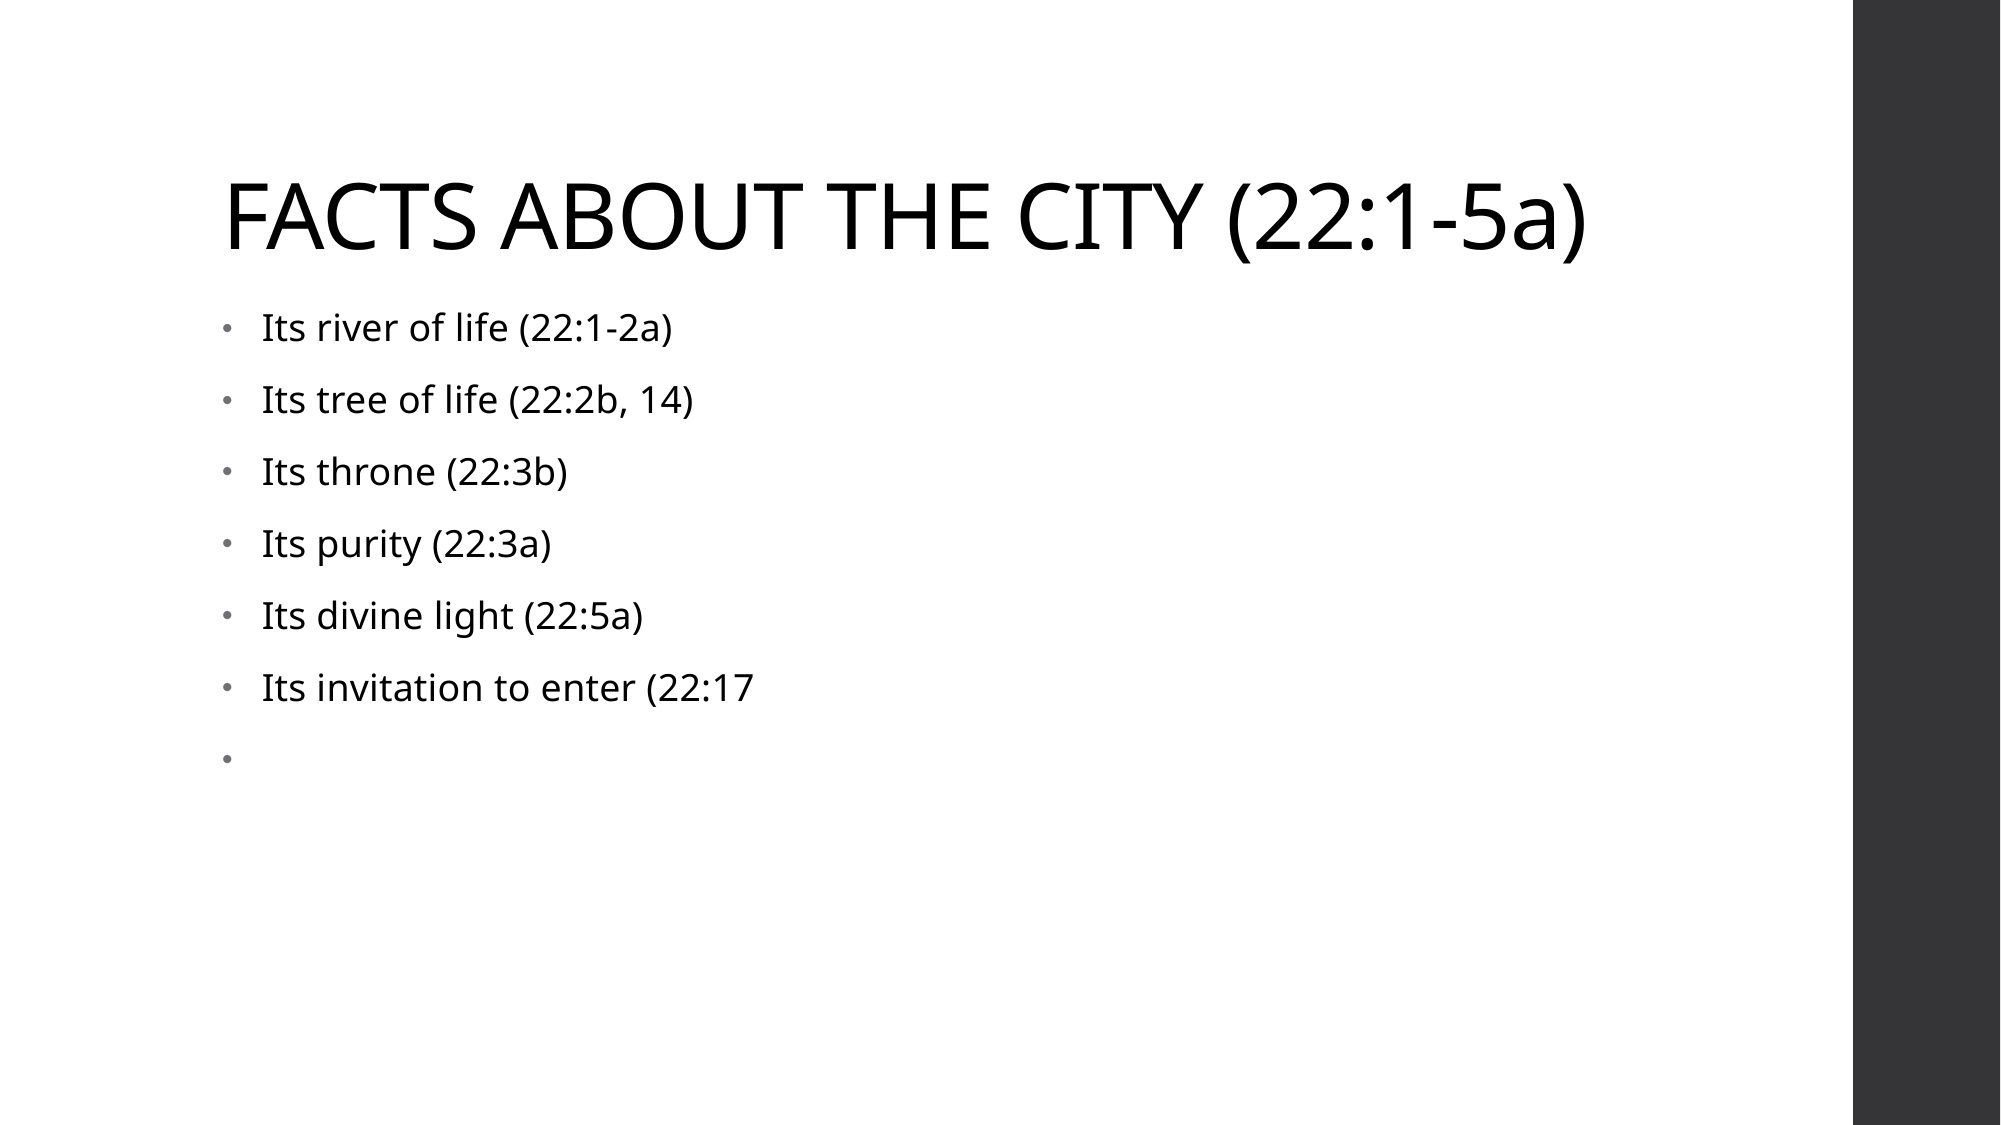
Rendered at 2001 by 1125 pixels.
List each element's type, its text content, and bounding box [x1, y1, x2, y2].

list Its river of life (22:1-2a) Its tree of life (22:2b, 14) Its throne (22:3b) Its purity (22:3a) Its divine light (22:5a) Its invitation to enter (22:17 [206, 299, 1617, 1014]
title FACTS ABOUT THE CITY (22:1-5a) [206, 60, 1797, 278]
